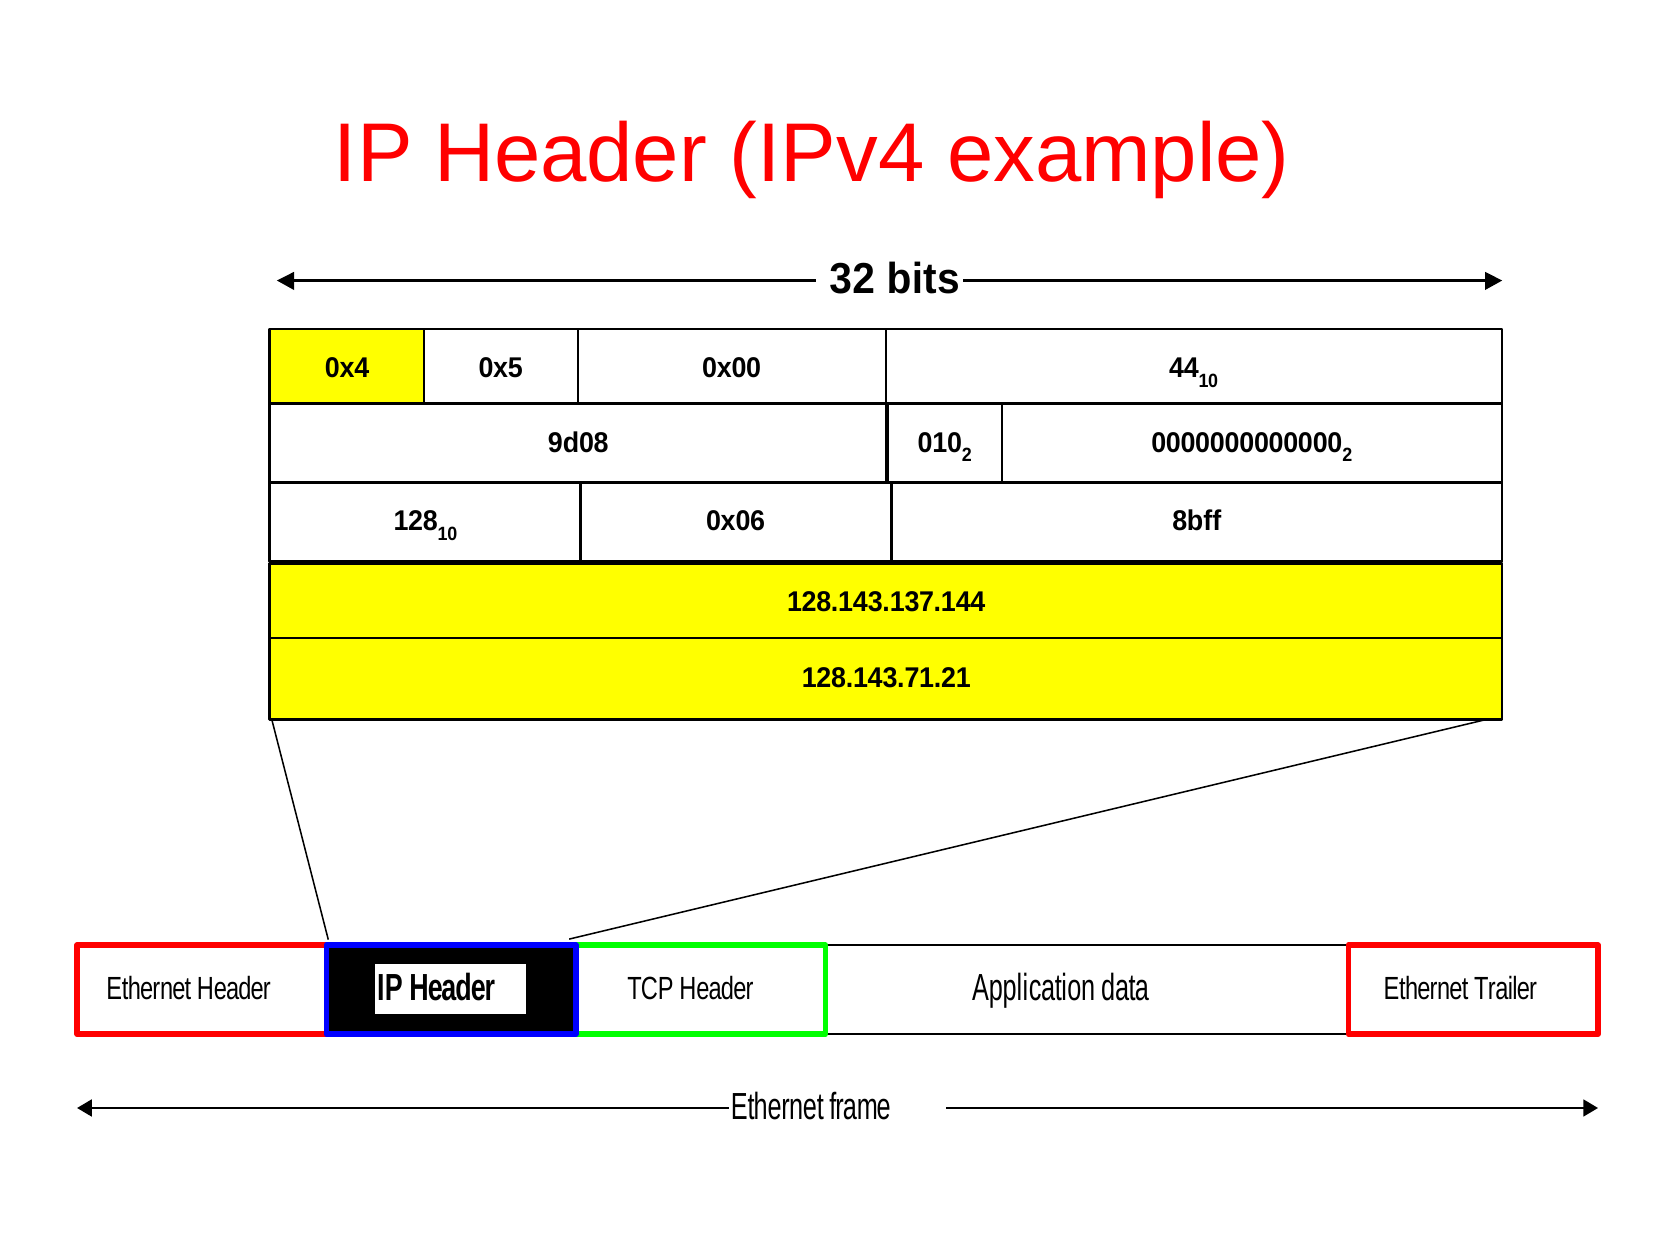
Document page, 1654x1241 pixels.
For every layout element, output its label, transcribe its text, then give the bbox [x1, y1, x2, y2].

chart [29, 236, 1610, 762]
chart [43, 934, 1625, 1152]
title IP Header (IPv4 example) [0, 49, 1654, 257]
